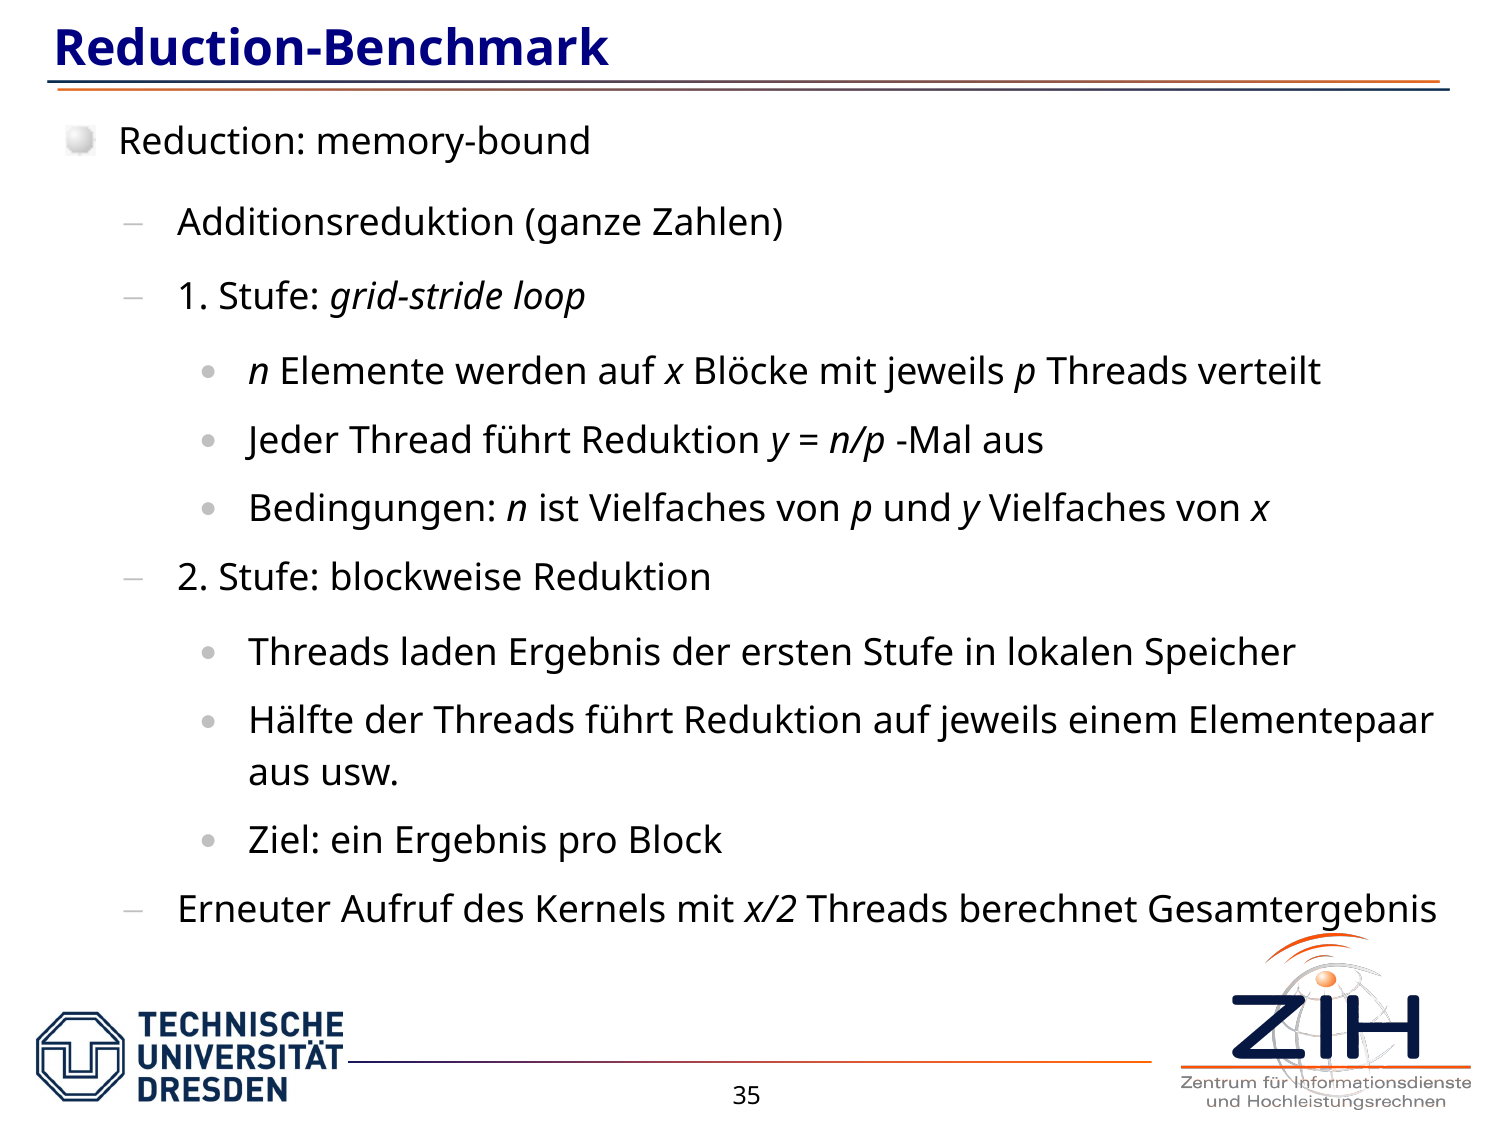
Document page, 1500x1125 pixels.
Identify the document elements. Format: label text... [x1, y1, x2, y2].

title Reduction-Benchmark [53, 12, 1453, 81]
picture [35, 1011, 343, 1102]
picture [47, 80, 1450, 91]
picture [1181, 933, 1471, 1110]
list Reduction: memory-bound Additionsreduktion (ganze Zahlen) 1. Stufe: grid-stride loop n Elemente werden auf x Blöcke mit jeweils p Threads verteilt Jeder Thread führt Reduktion y = n/p -Mal aus Bedingungen: n ist Vielfaches von p und y Vielfaches von x 2. Stufe: blockweise Reduktion Threads laden Ergebnis der ersten Stufe in lokalen Speicher Hälfte der Threads führt Reduktion auf jeweils einem Elementepaar aus usw. Ziel: ein Ergebnis pro Block Erneuter Aufruf des Kernels mit x/2 Threads berechnet Gesamtergebnis [29, 118, 1486, 931]
